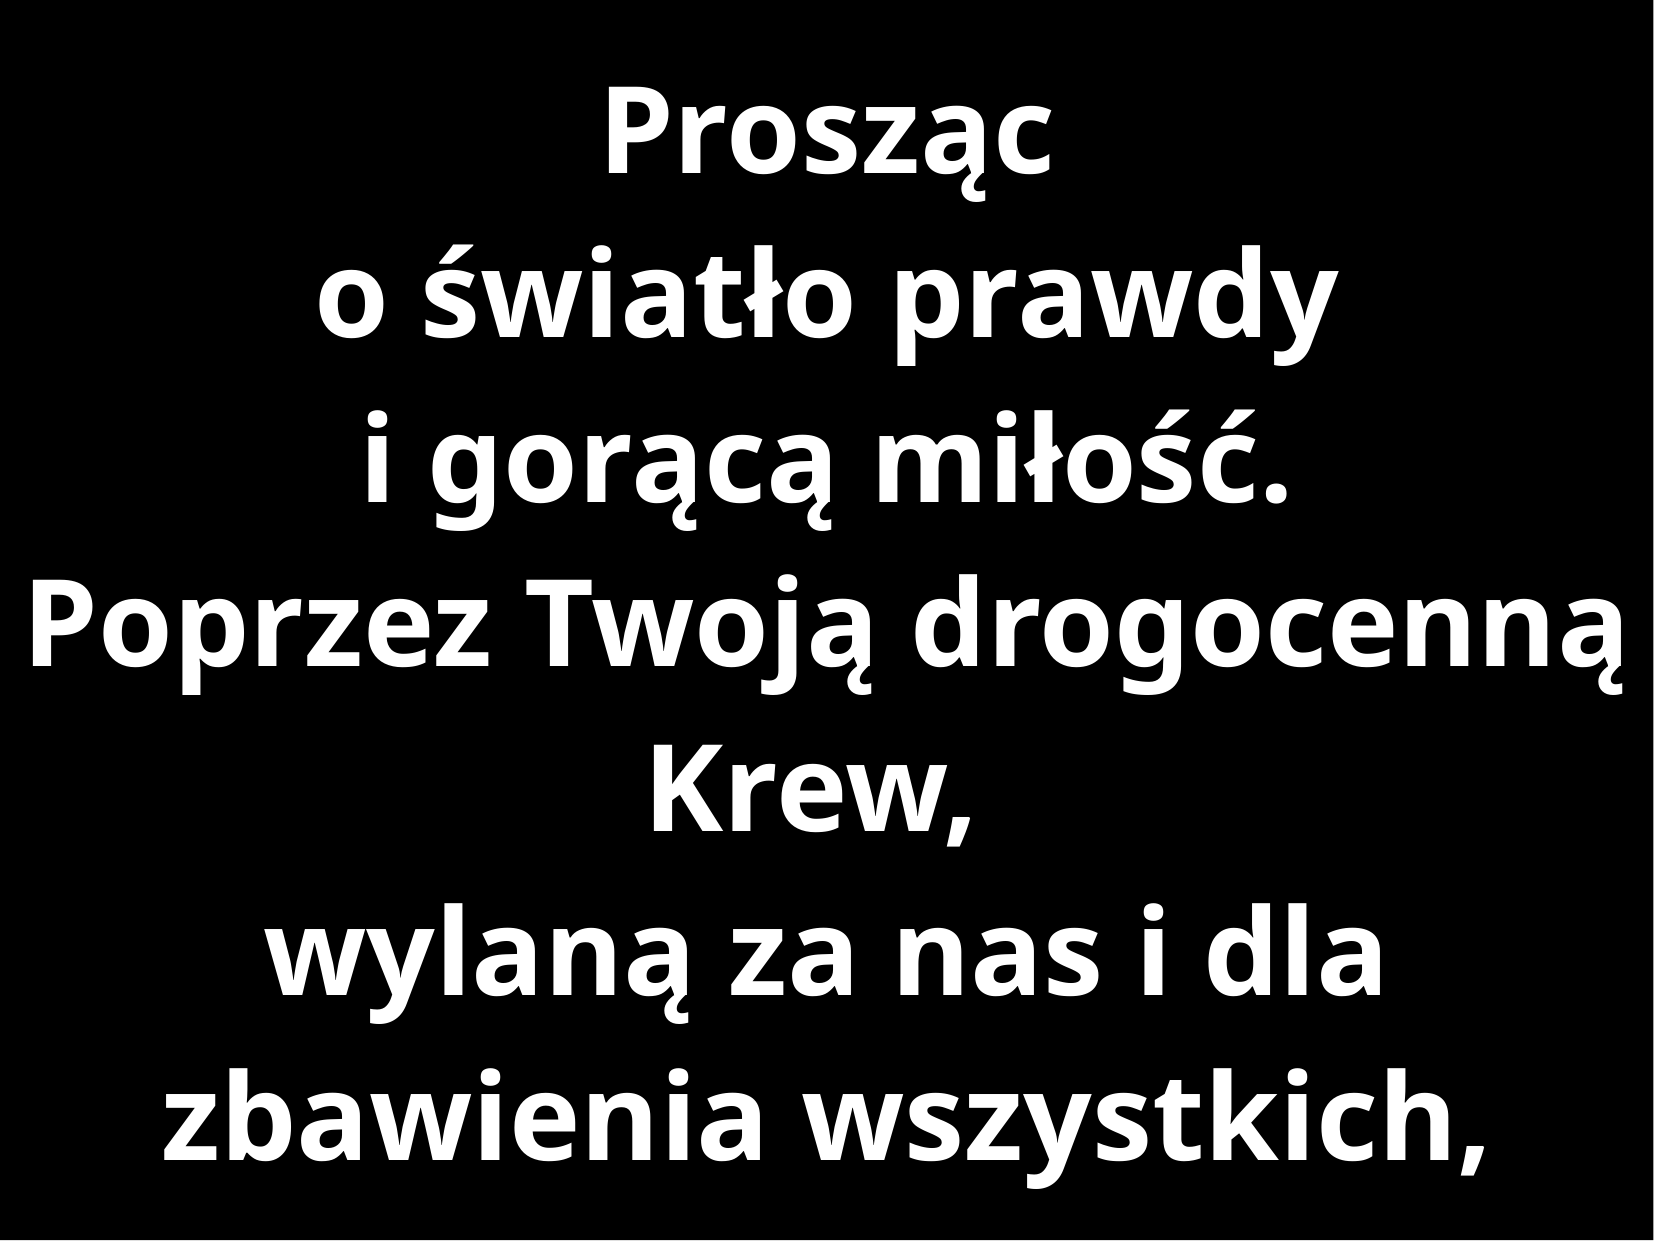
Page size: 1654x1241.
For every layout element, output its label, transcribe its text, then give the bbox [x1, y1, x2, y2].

title Prosząc o światło prawdy i gorącą miłość. Poprzez Twoją drogocenną Krew, wylaną za nas i dla zbawienia wszystkich, [0, 0, 1654, 1241]
